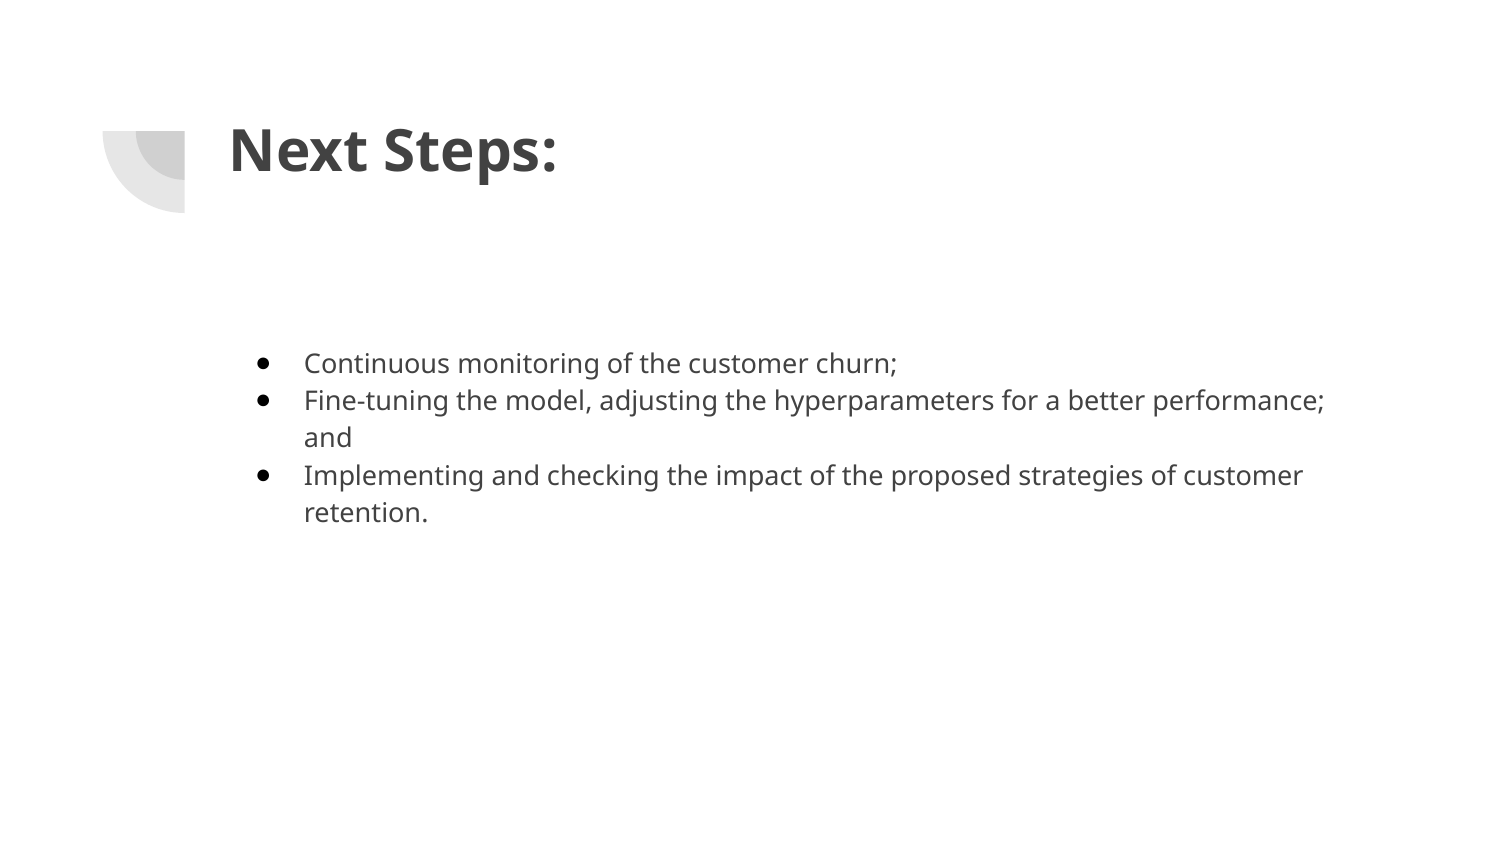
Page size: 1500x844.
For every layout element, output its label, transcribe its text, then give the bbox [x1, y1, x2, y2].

title Next Steps: [213, 98, 1368, 263]
list Continuous monitoring of the customer churn; Fine-tuning the model, adjusting the hyperparameters for a better performance; and Implementing and checking the impact of the proposed strategies of customer retention. [213, 326, 1368, 744]
